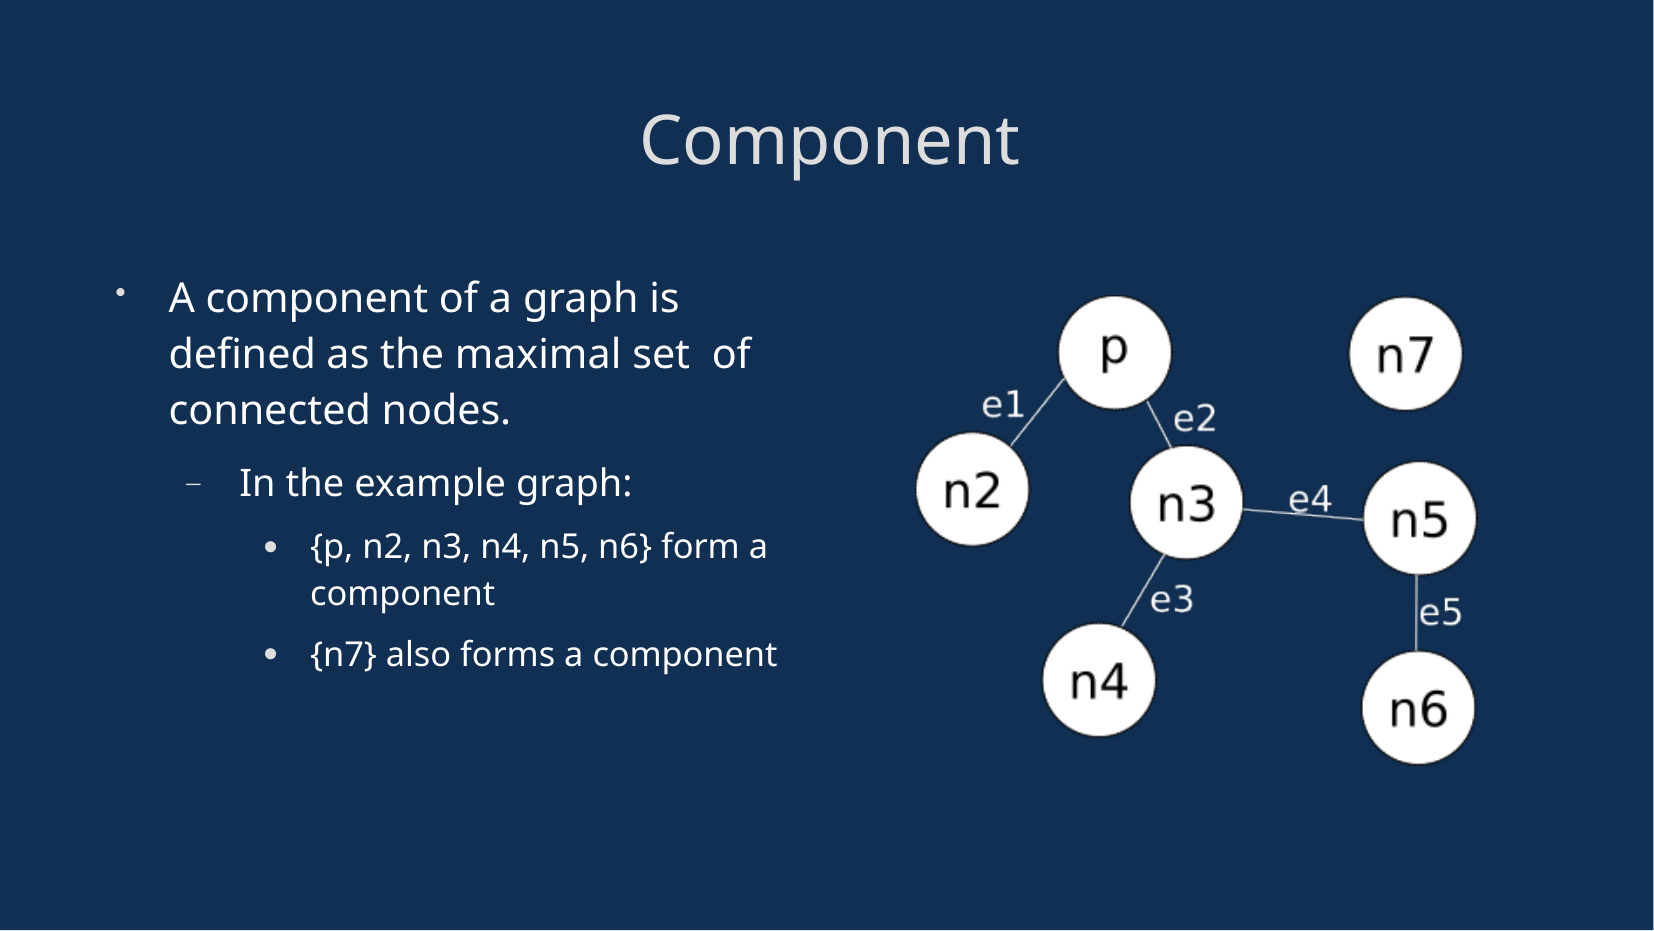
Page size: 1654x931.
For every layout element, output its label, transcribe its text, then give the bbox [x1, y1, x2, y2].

title Component [97, 56, 1563, 220]
picture [915, 295, 1478, 766]
list A component of a graph is defined as the maximal set of connected nodes. In the example graph: {p, n2, n3, n4, n5, n6} form a component {n7} also forms a component [97, 268, 813, 806]
